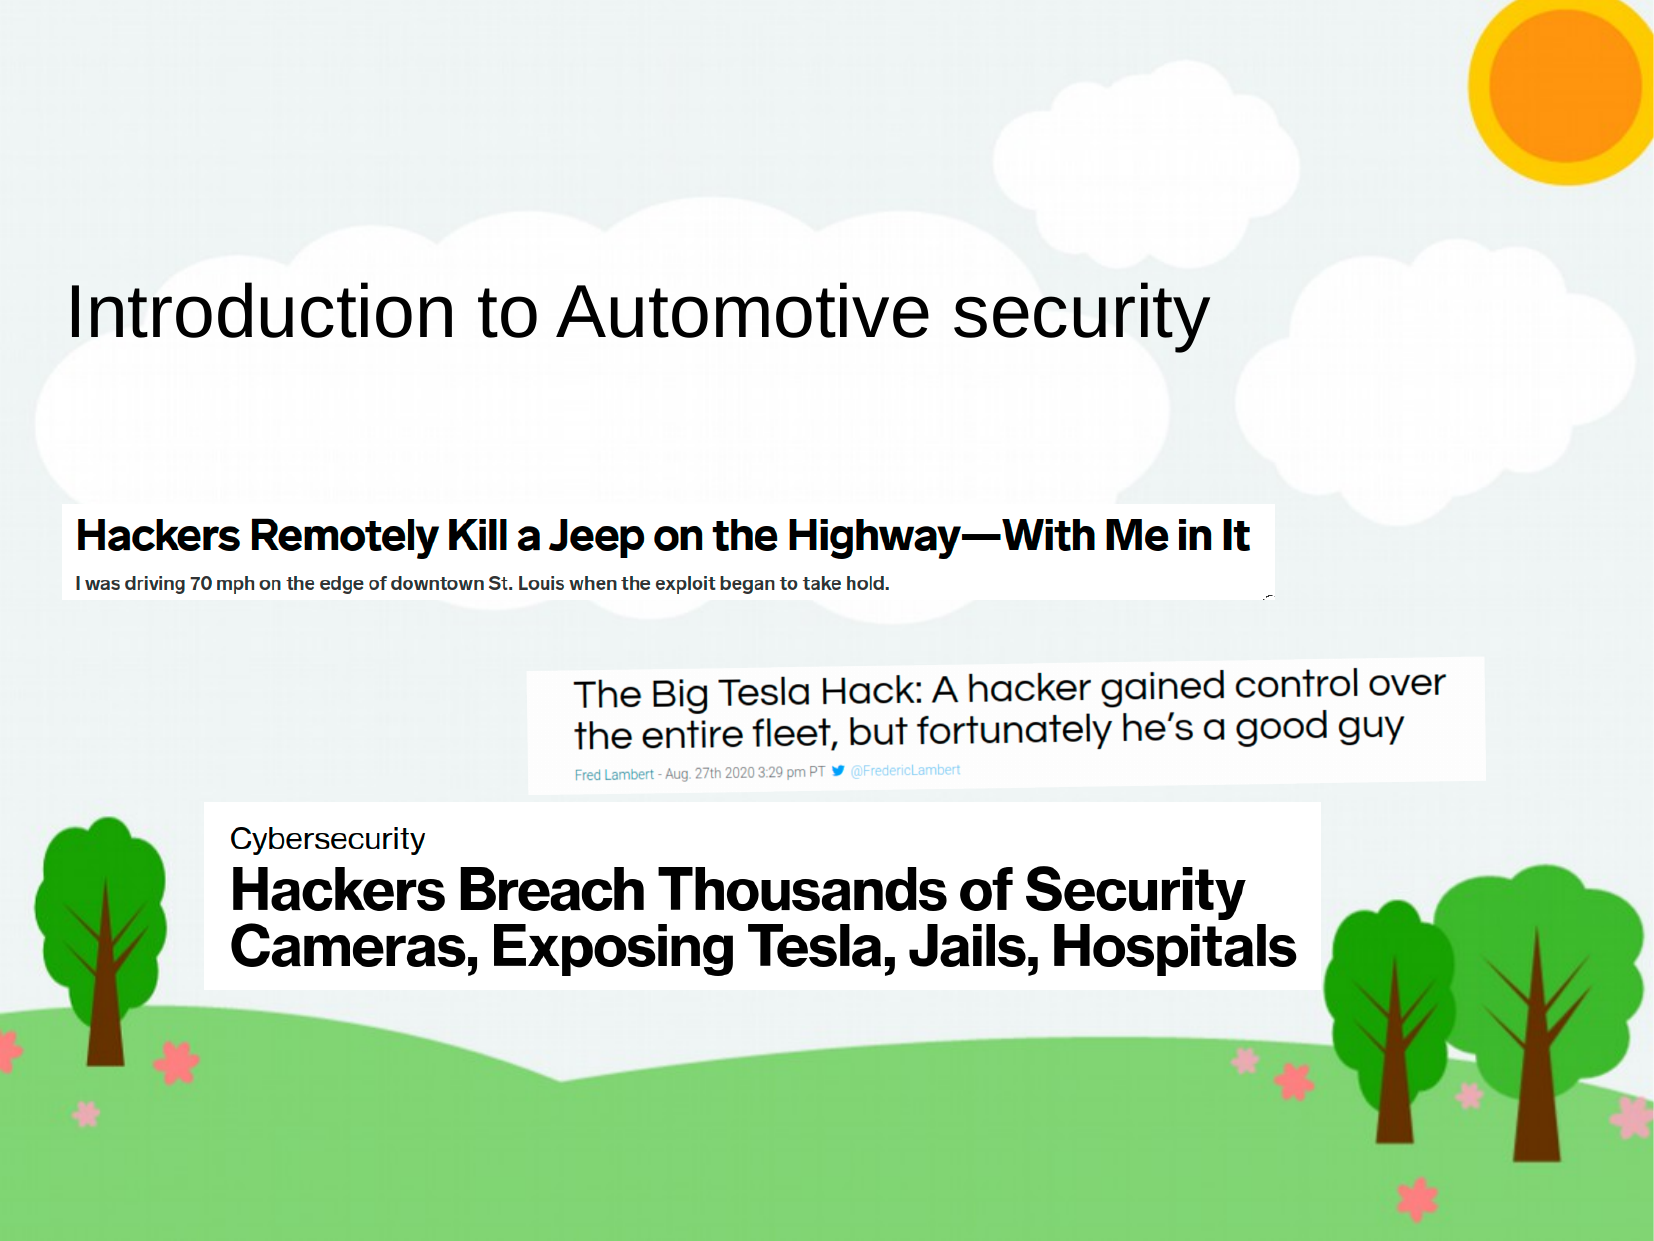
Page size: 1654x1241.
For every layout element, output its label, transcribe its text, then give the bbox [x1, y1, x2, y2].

title Introduction to Automotive security [65, 165, 1531, 459]
picture [0, 0, 1654, 1241]
